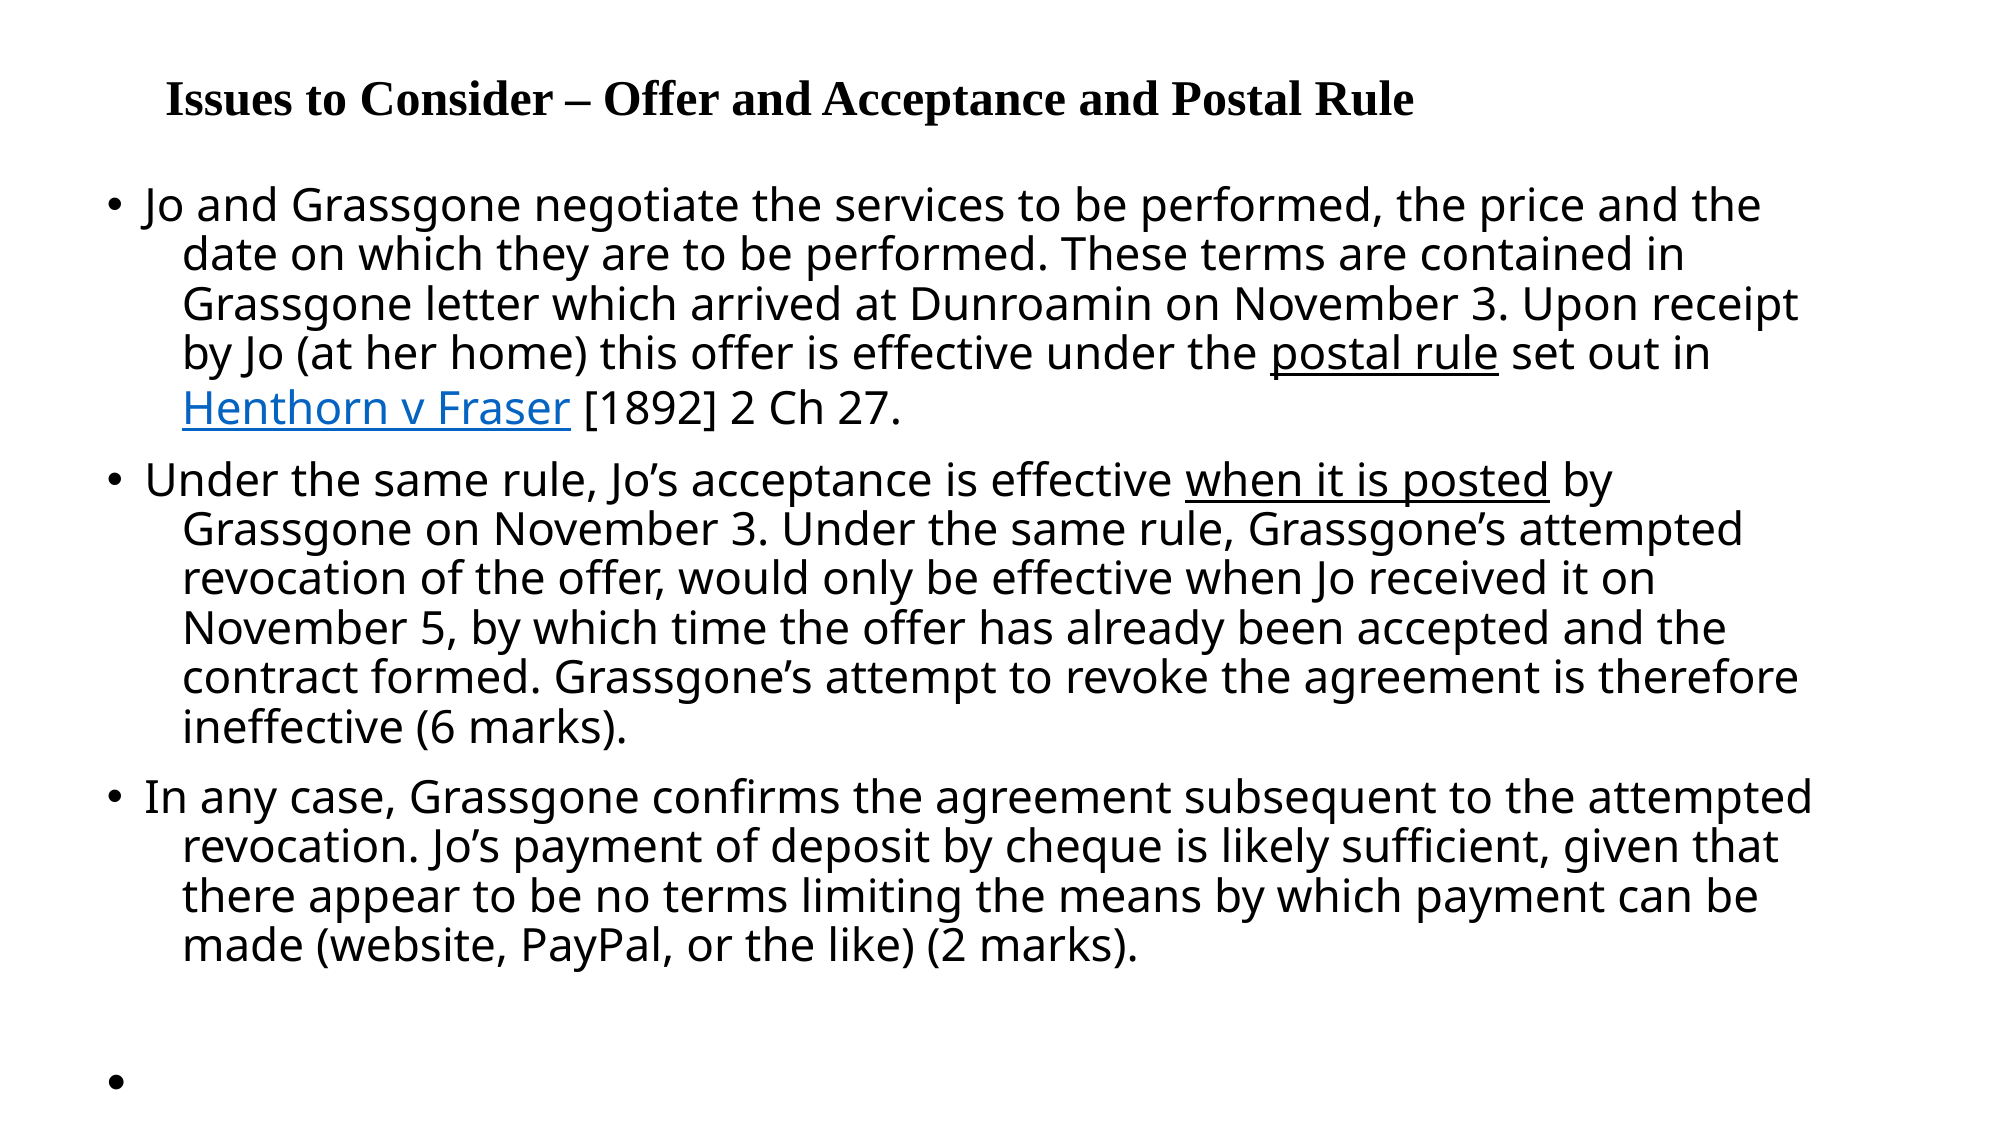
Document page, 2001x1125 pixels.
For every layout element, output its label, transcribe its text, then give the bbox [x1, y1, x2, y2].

title Issues to Consider – Offer and Acceptance and Postal Rule [150, 37, 1863, 162]
list Jo and Grassgone negotiate the services to be performed, the price and the date on which they are to be performed. These terms are contained in Grassgone letter which arrived at Dunroamin on November 3. Upon receipt by Jo (at her home) this offer is effective under the postal rule set out in Henthorn v Fraser [1892] 2 Ch 27. Under the same rule, Jo’s acceptance is effective when it is posted by Grassgone on November 3. Under the same rule, Grassgone’s attempted revocation of the offer, would only be effective when Jo received it on November 5, by which time the offer has already been accepted and the contract formed. Grassgone’s attempt to revoke the agreement is therefore ineffective (6 marks). In any case, Grassgone confirms the agreement subsequent to the attempted revocation. Jo’s payment of deposit by cheque is likely sufficient, given that there appear to be no terms limiting the means by which payment can be made (website, PayPal, or the like) (2 marks). [91, 174, 1863, 1014]
